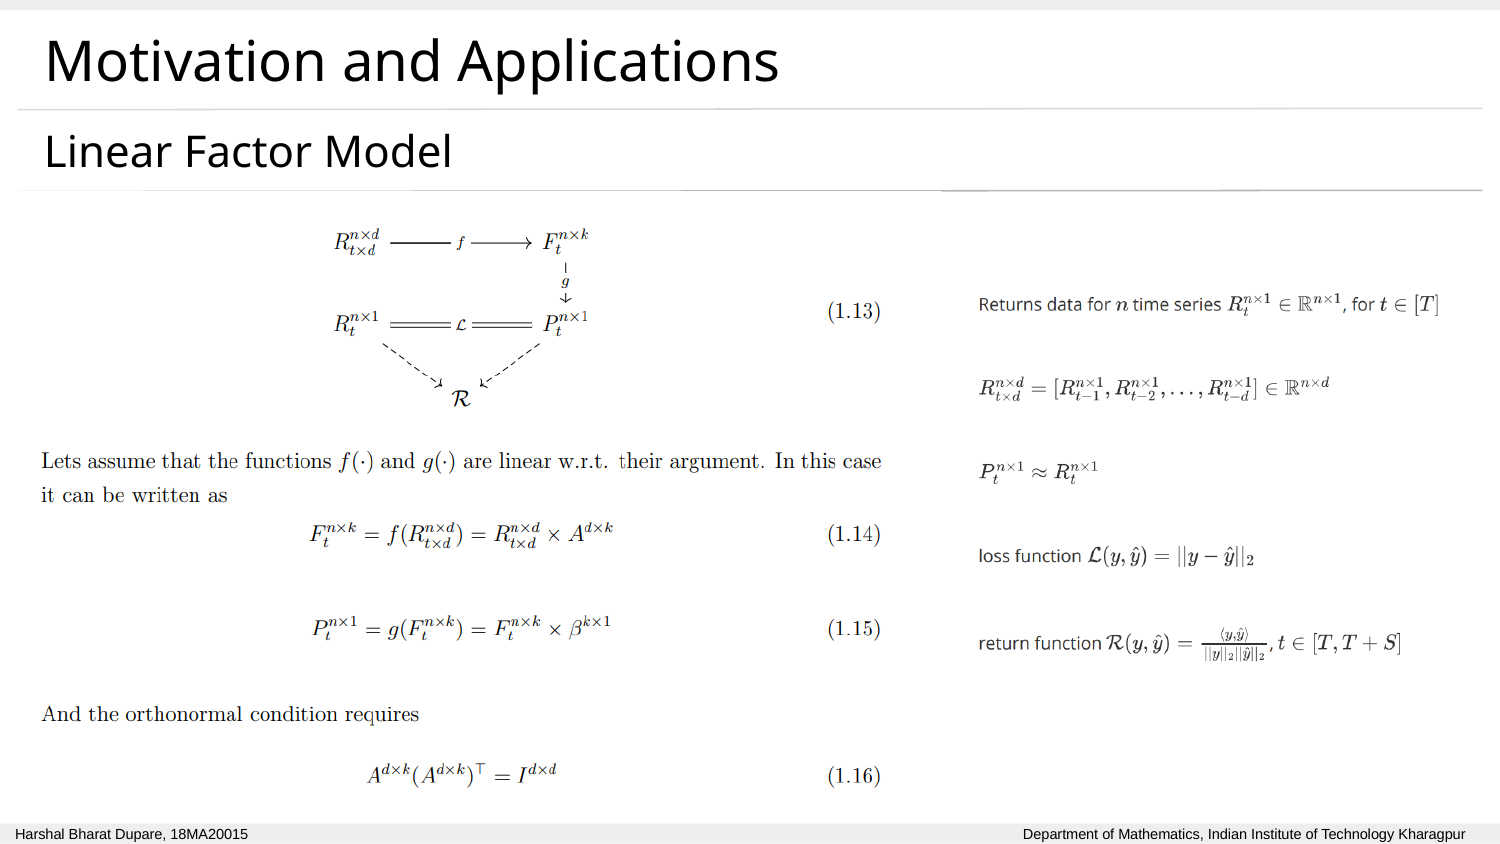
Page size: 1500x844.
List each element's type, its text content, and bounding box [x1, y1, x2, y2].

text_box [0, 0, 1500, 10]
text_box Linear Factor Model [17, 108, 1282, 191]
picture [17, 191, 941, 820]
text_box Motivation and Applications [0, 10, 1500, 108]
text_box Harshal Bharat Dupare, 18MA20015 Department of Mathematics, Indian Institute of Technology Kharagpur [0, 823, 1500, 844]
picture [962, 272, 1472, 693]
